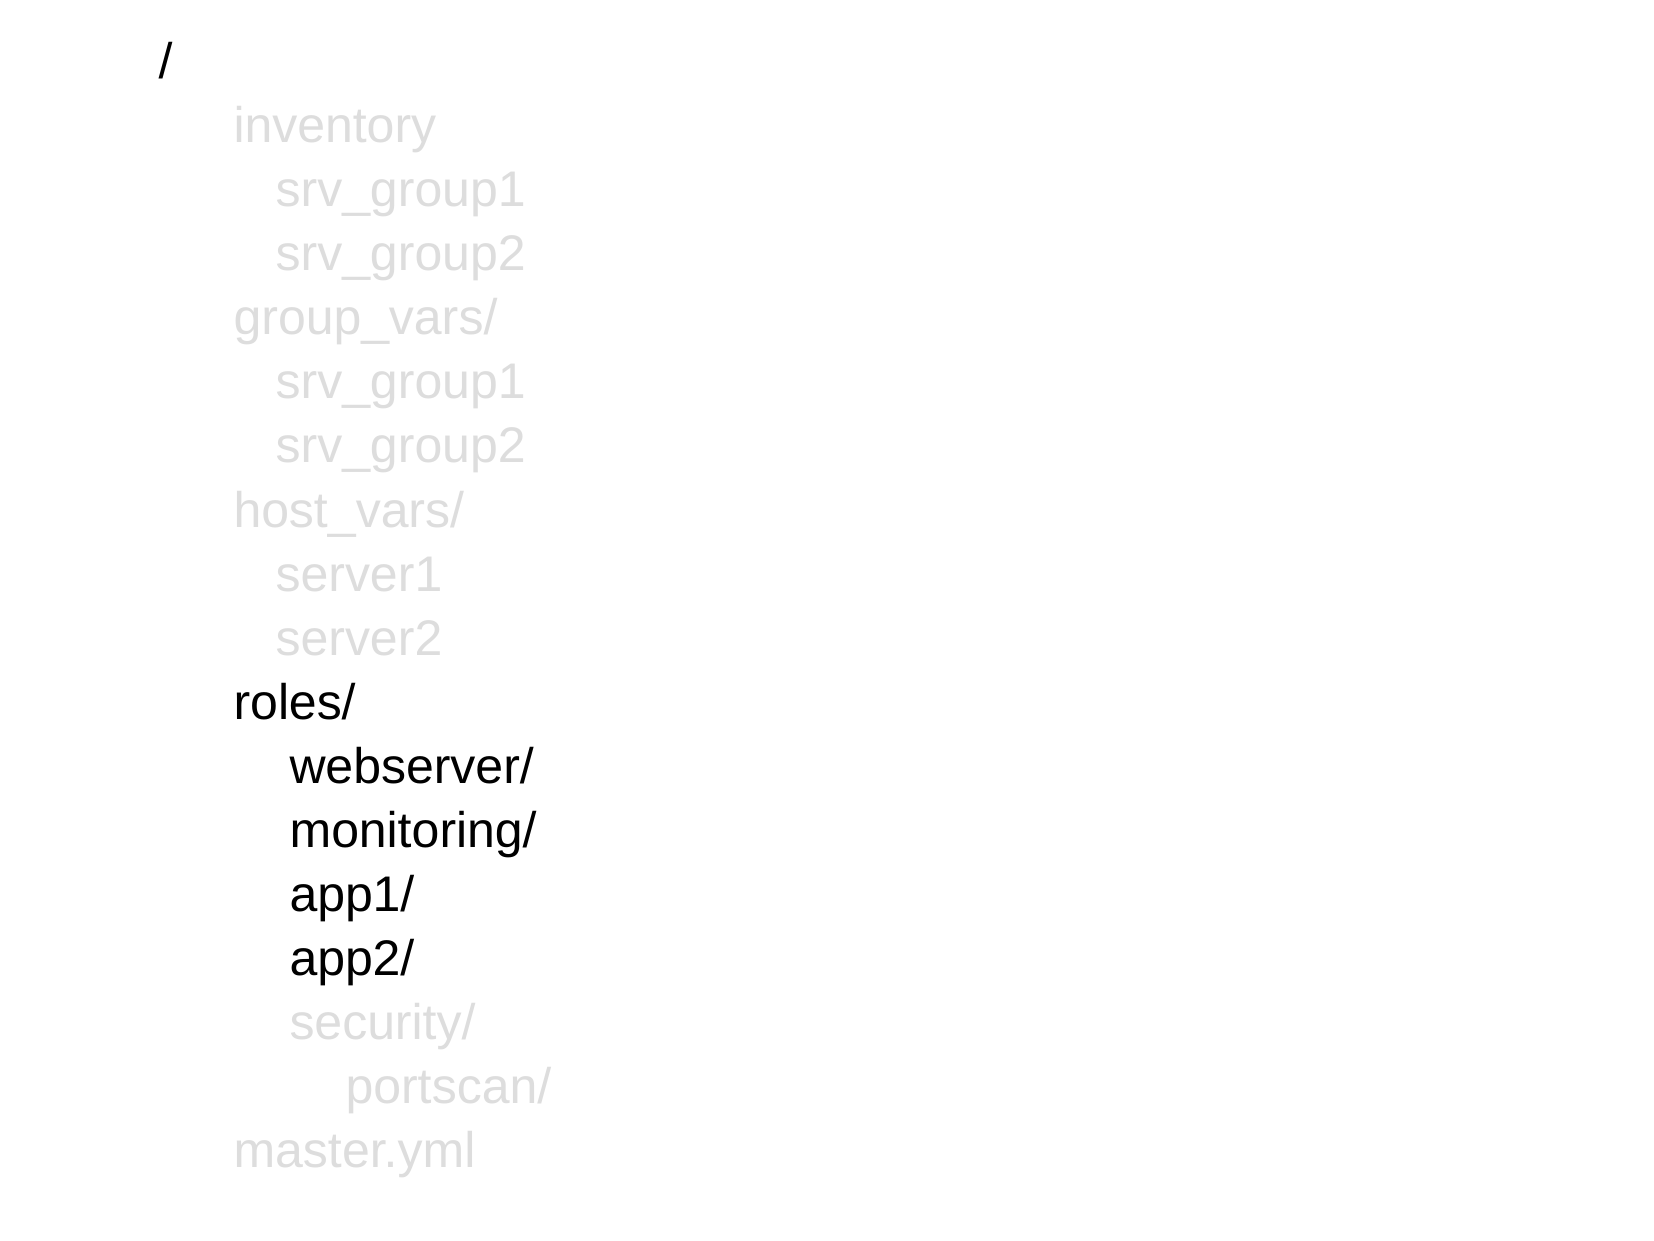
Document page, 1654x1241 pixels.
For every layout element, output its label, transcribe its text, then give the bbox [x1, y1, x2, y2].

text_box / inventory srv_group1 srv_group2 group_vars/ srv_group1 srv_group2 host_vars/ server1 server2 roles/ webserver/ monitoring/ app1/ app2/ security/ portscan/ master.yml [143, 17, 779, 1178]
